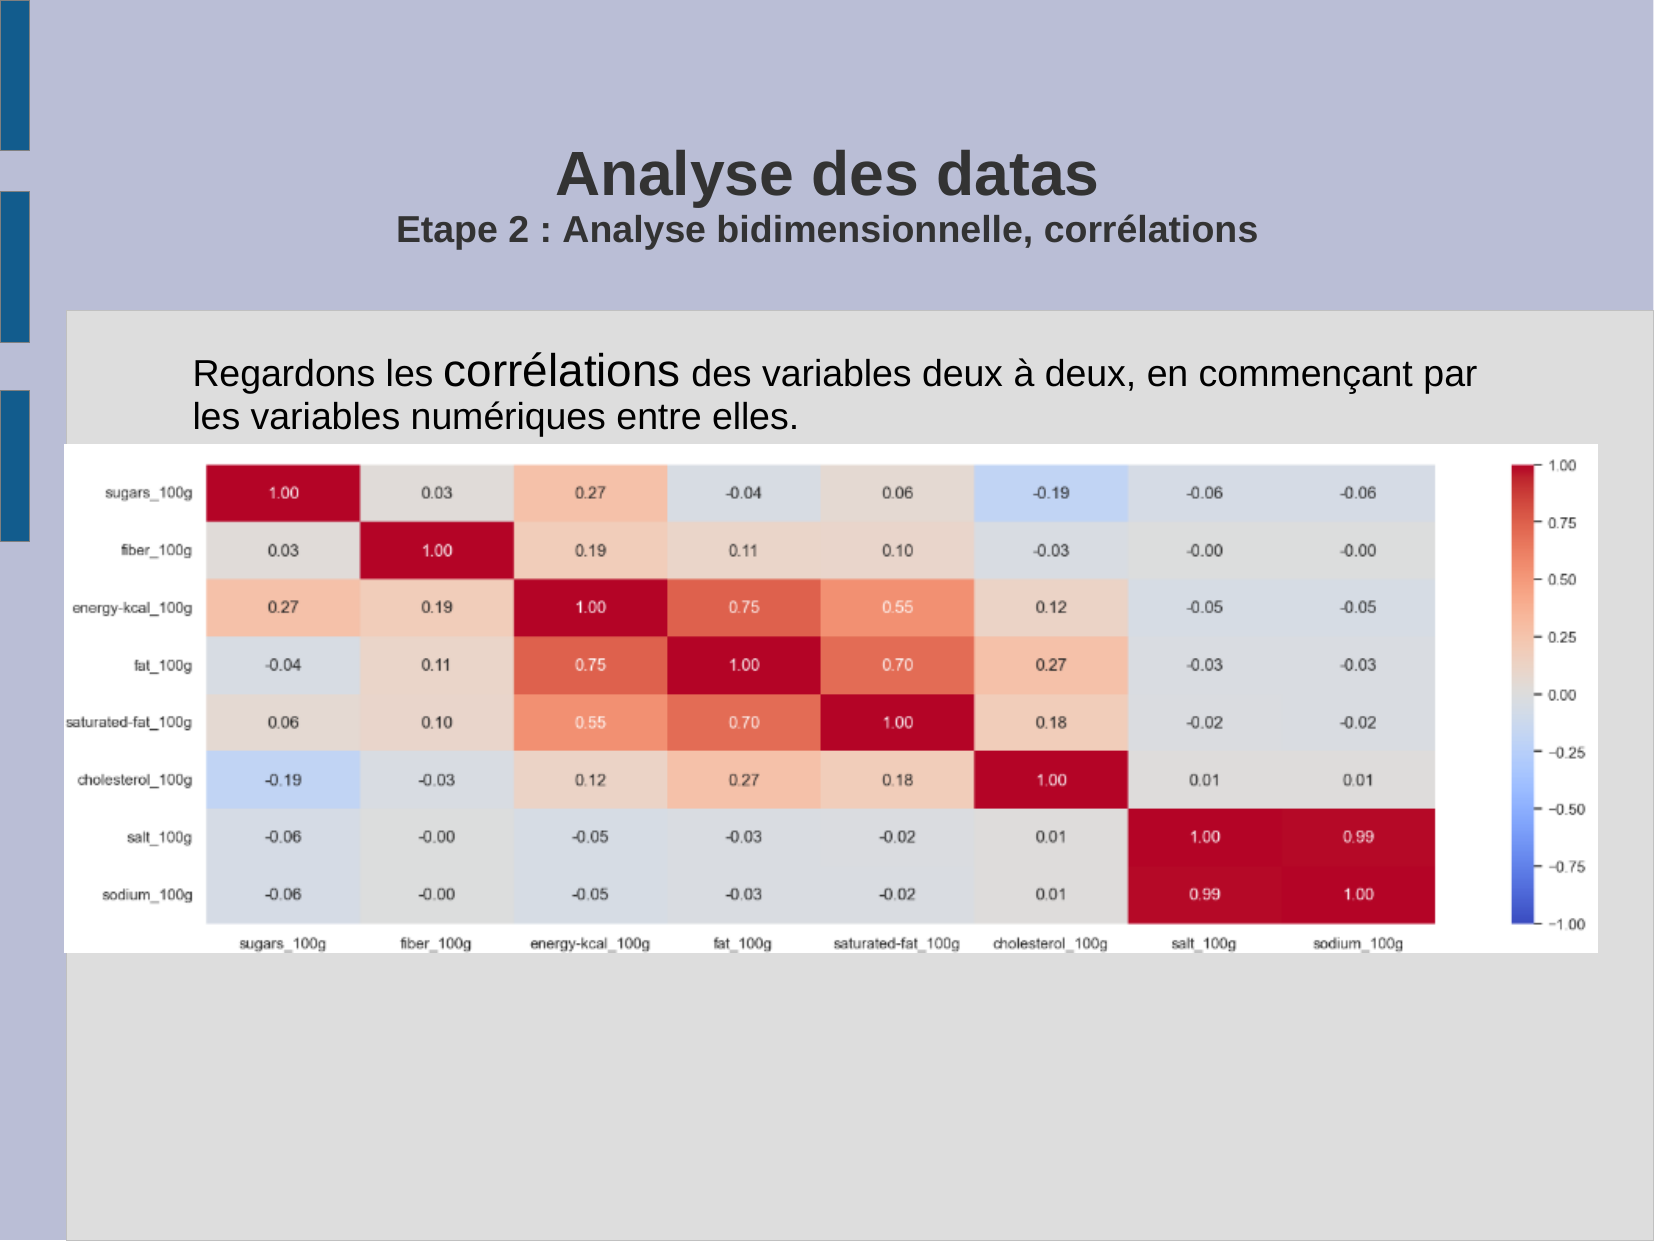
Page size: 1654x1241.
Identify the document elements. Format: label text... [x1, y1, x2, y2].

list Regardons les corrélations des variables deux à deux, en commençant par les variables numériques entre elles. [121, 344, 1534, 444]
picture [64, 444, 1598, 953]
title Analyse des datas Etape 2 : Analyse bidimensionnelle, corrélations [121, 91, 1534, 299]
